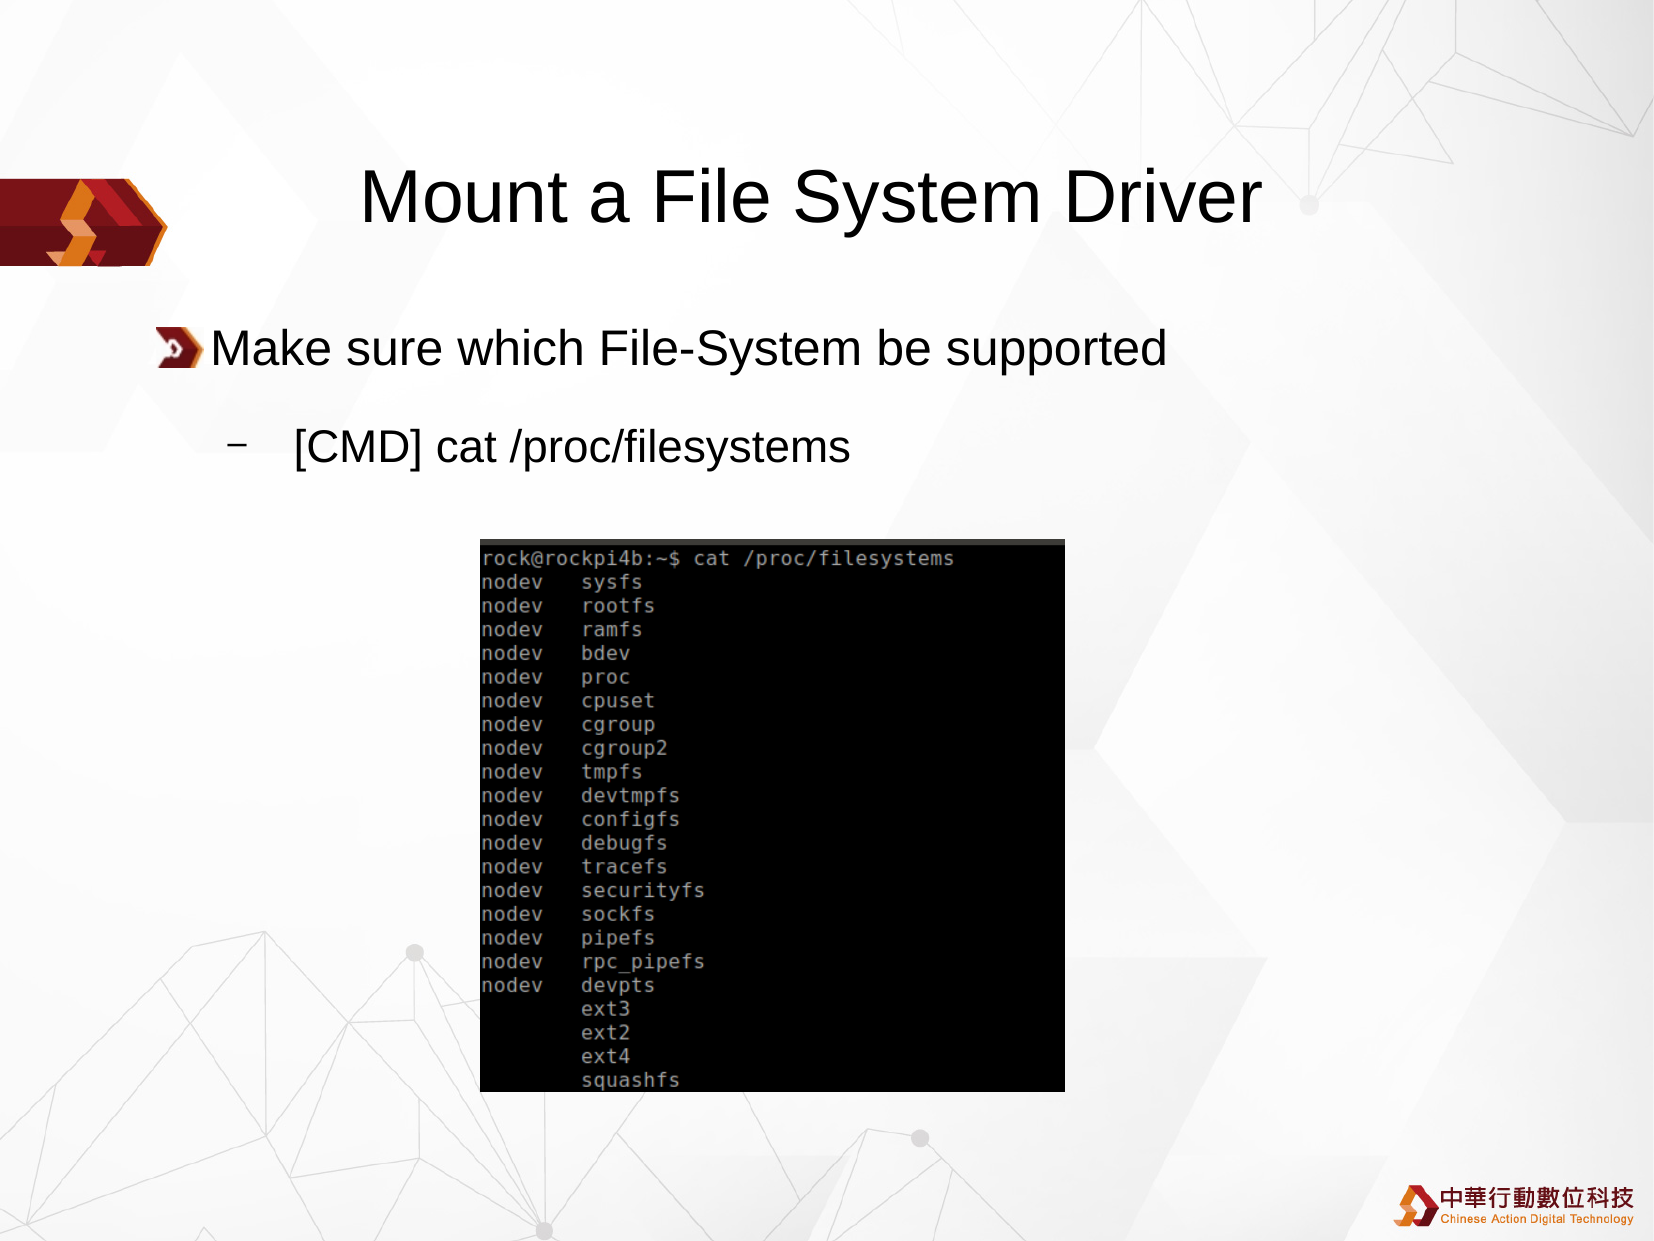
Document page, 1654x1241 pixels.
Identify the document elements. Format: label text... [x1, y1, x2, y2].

title Mount a File System Driver [118, 112, 1506, 281]
picture [0, 0, 1654, 1241]
list Make sure which File-System be supported [CMD] cat /proc/filesystems [118, 319, 1571, 1040]
